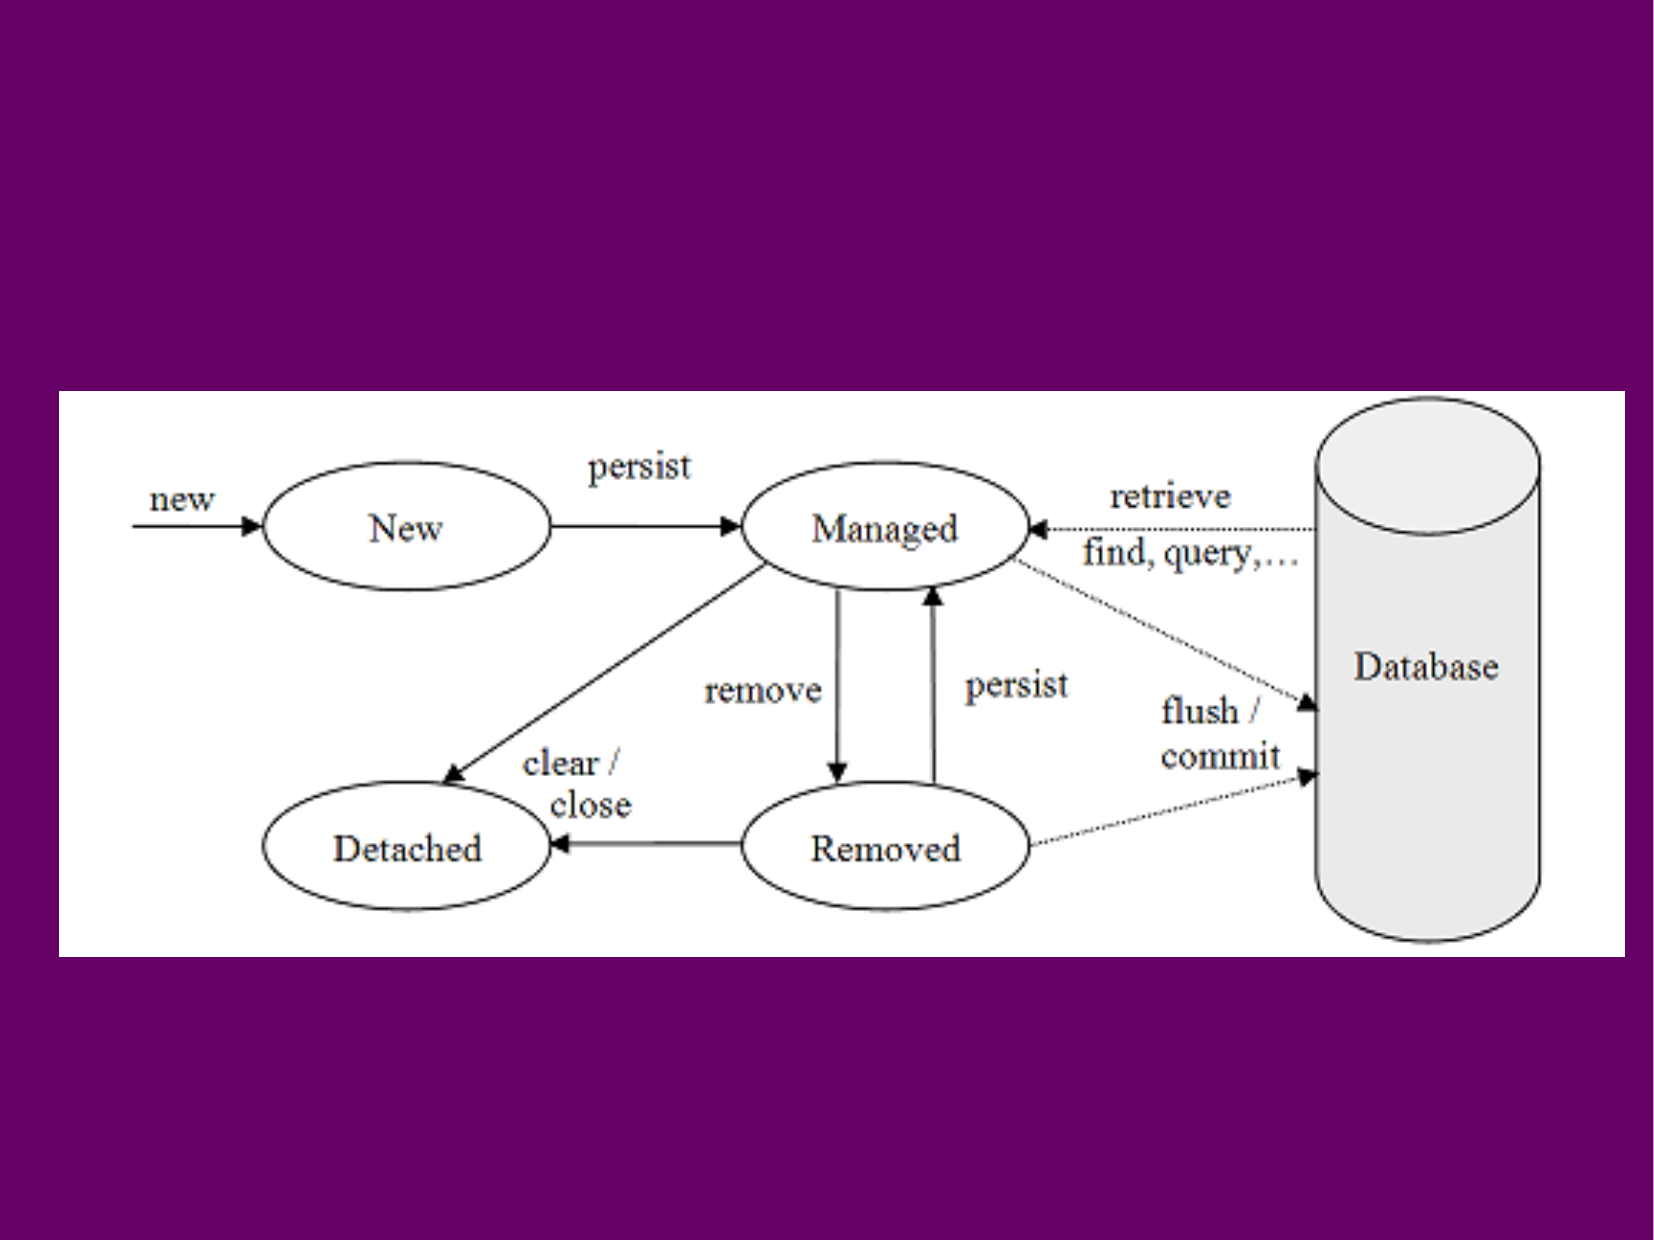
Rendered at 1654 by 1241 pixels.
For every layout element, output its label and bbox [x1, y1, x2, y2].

picture [59, 391, 1625, 957]
